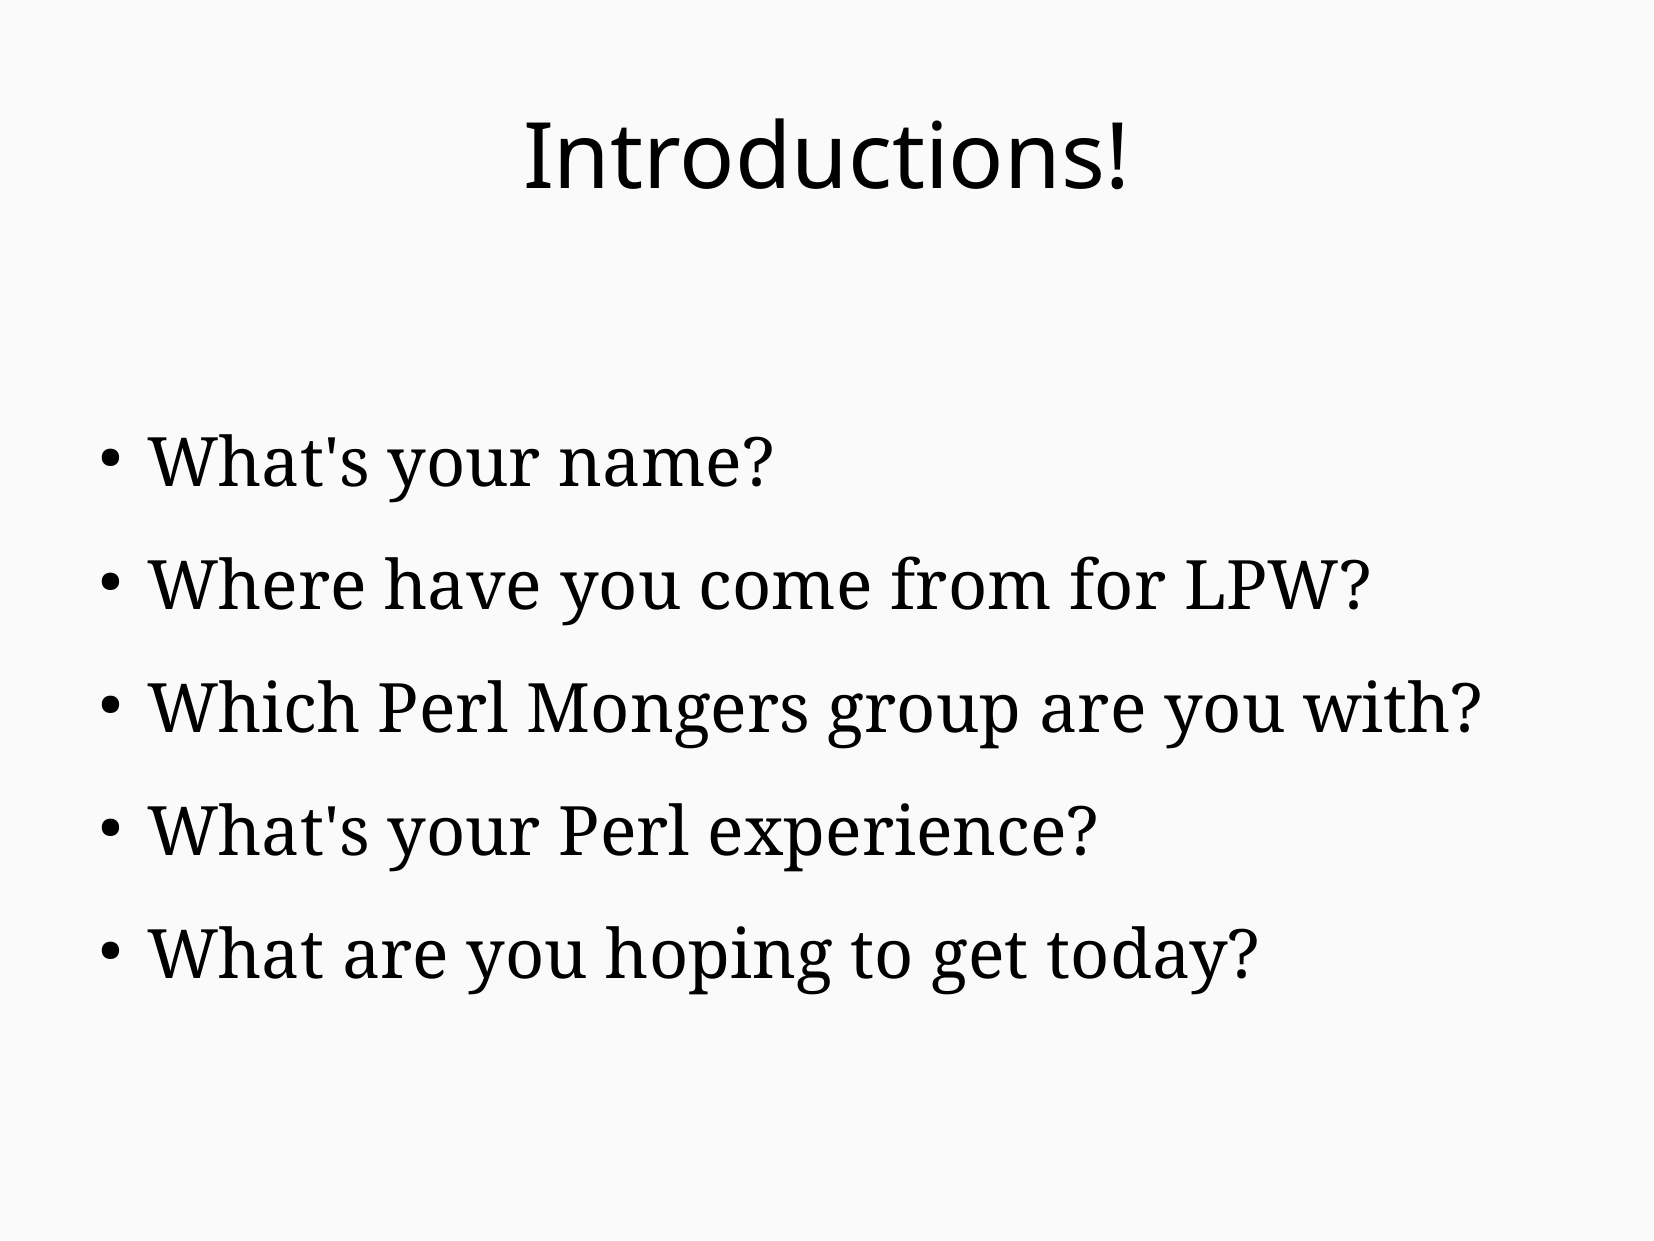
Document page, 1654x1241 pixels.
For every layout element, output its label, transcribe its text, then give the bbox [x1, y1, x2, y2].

title Introductions! [82, 49, 1571, 257]
list What's your name? Where have you come from for LPW? Which Perl Mongers group are you with? What's your Perl experience? What are you hoping to get today? [82, 290, 1571, 1010]
